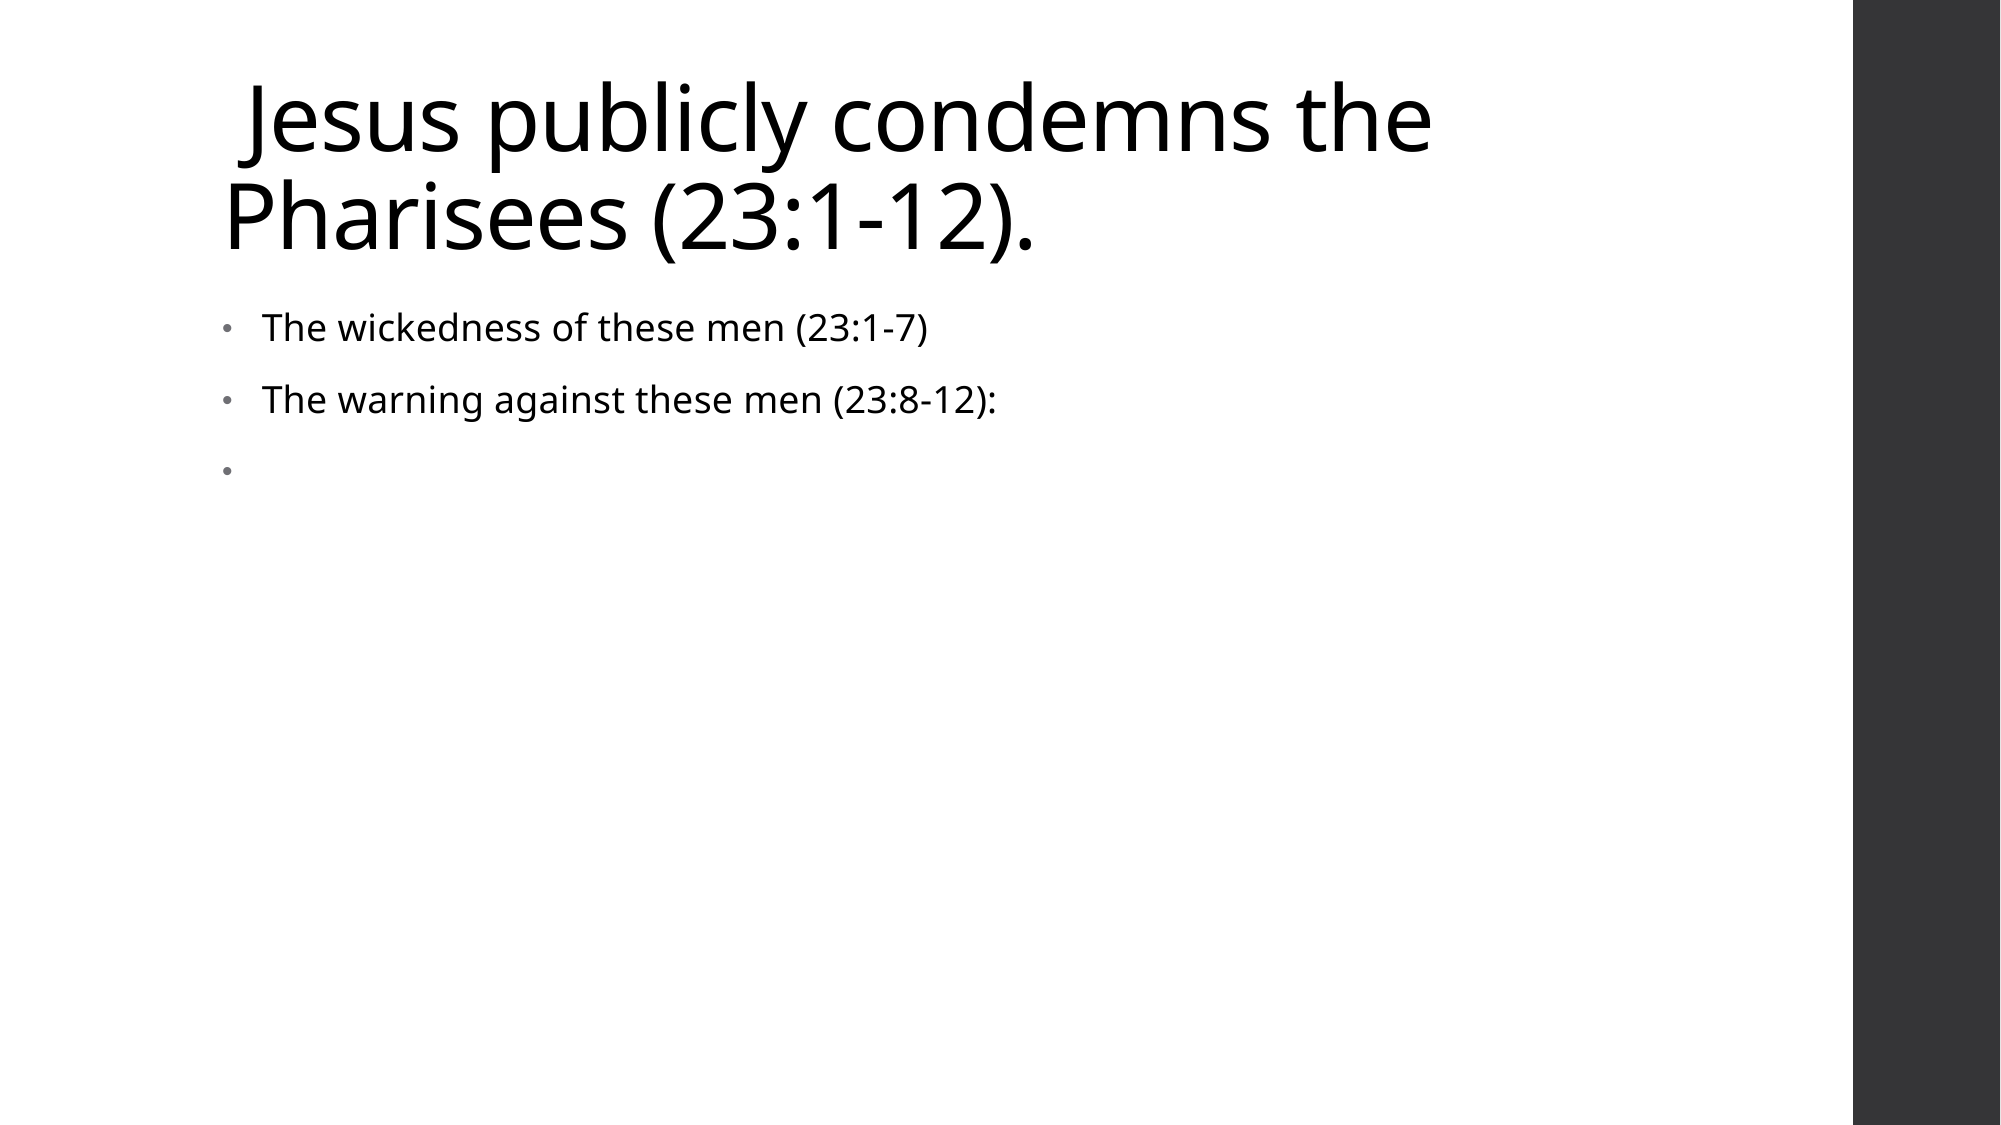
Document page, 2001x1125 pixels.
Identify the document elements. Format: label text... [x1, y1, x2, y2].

title Jesus publicly condemns the Pharisees (23:1-12). [206, 60, 1797, 278]
list The wickedness of these men (23:1-7) The warning against these men (23:8-12): [206, 299, 1617, 1014]
